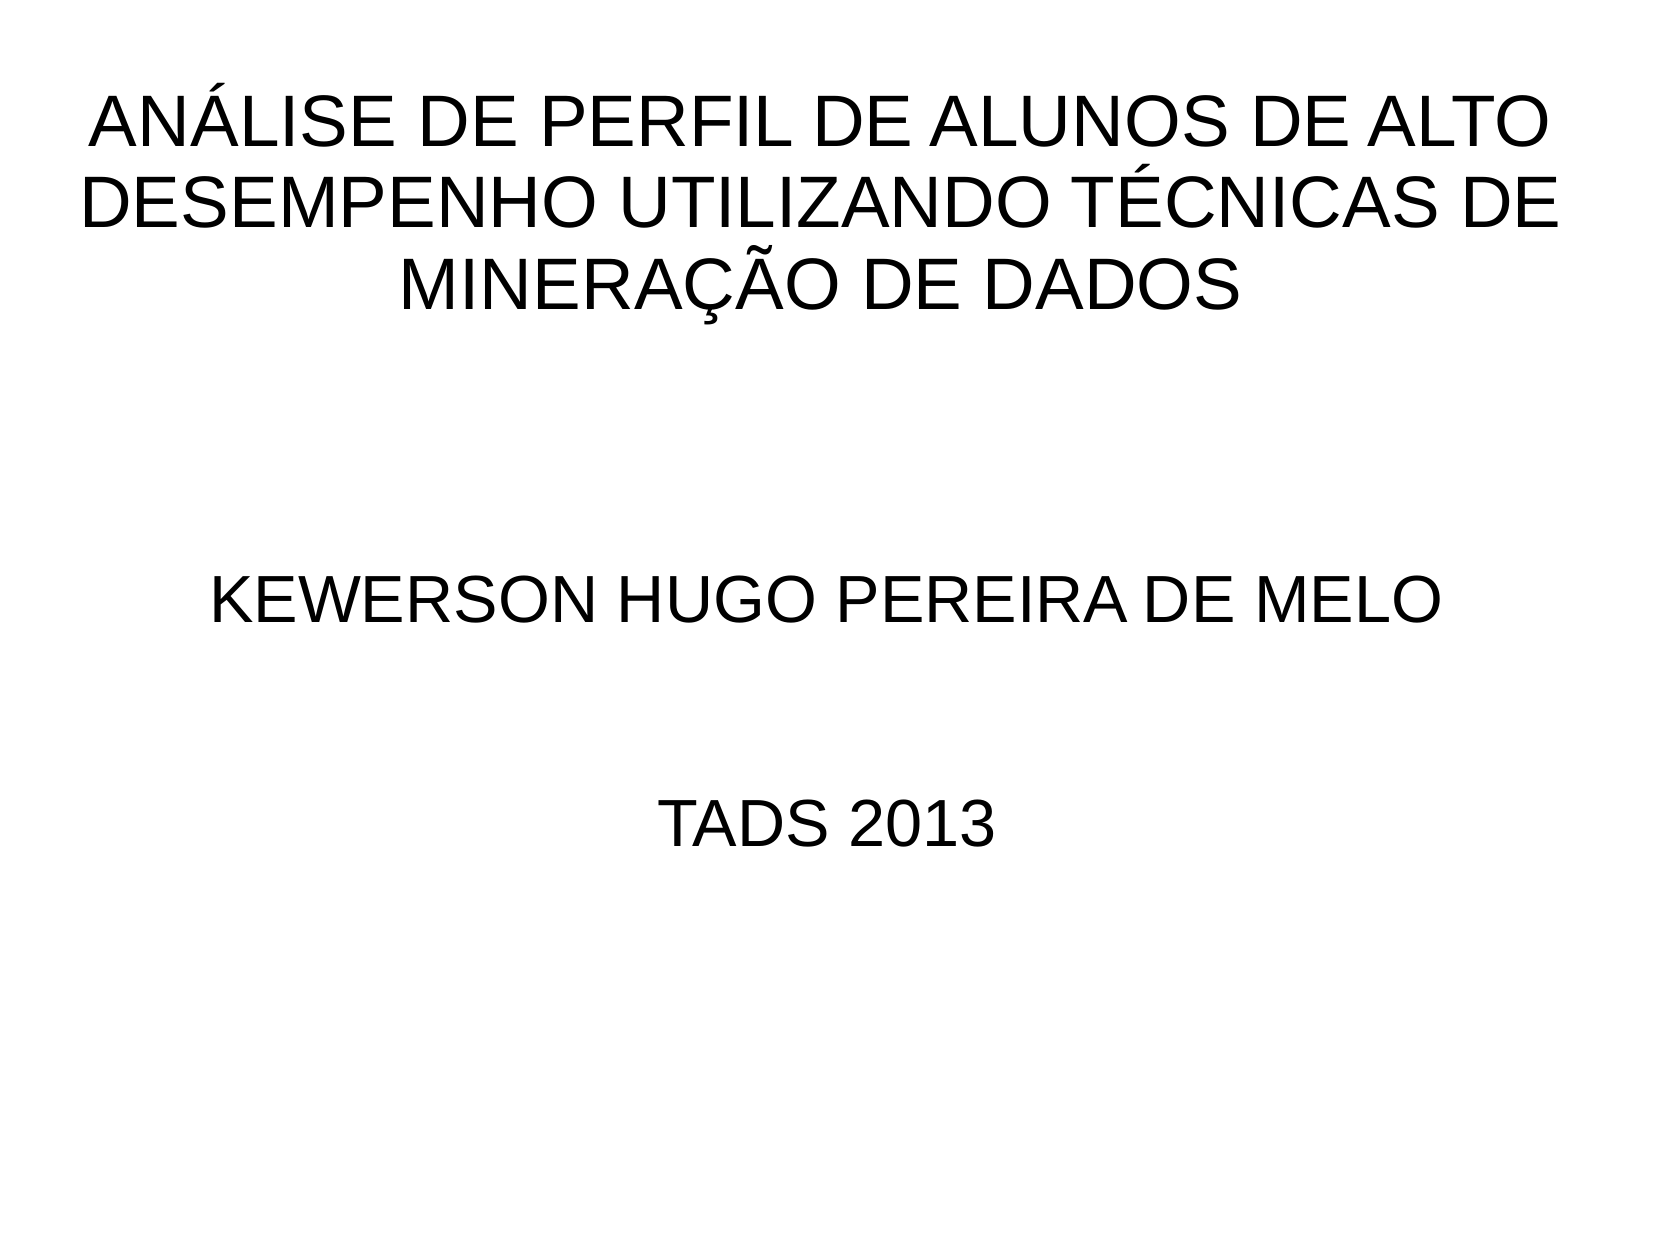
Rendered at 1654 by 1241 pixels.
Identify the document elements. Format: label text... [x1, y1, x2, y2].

title ANÁLISE DE PERFIL DE ALUNOS DE ALTO DESEMPENHO UTILIZANDO TÉCNICAS DE MINERAÇÃO DE DADOS [76, 80, 1565, 325]
subtitle KEWERSON HUGO PEREIRA DE MELO TADS 2013 [82, 413, 1571, 1010]
